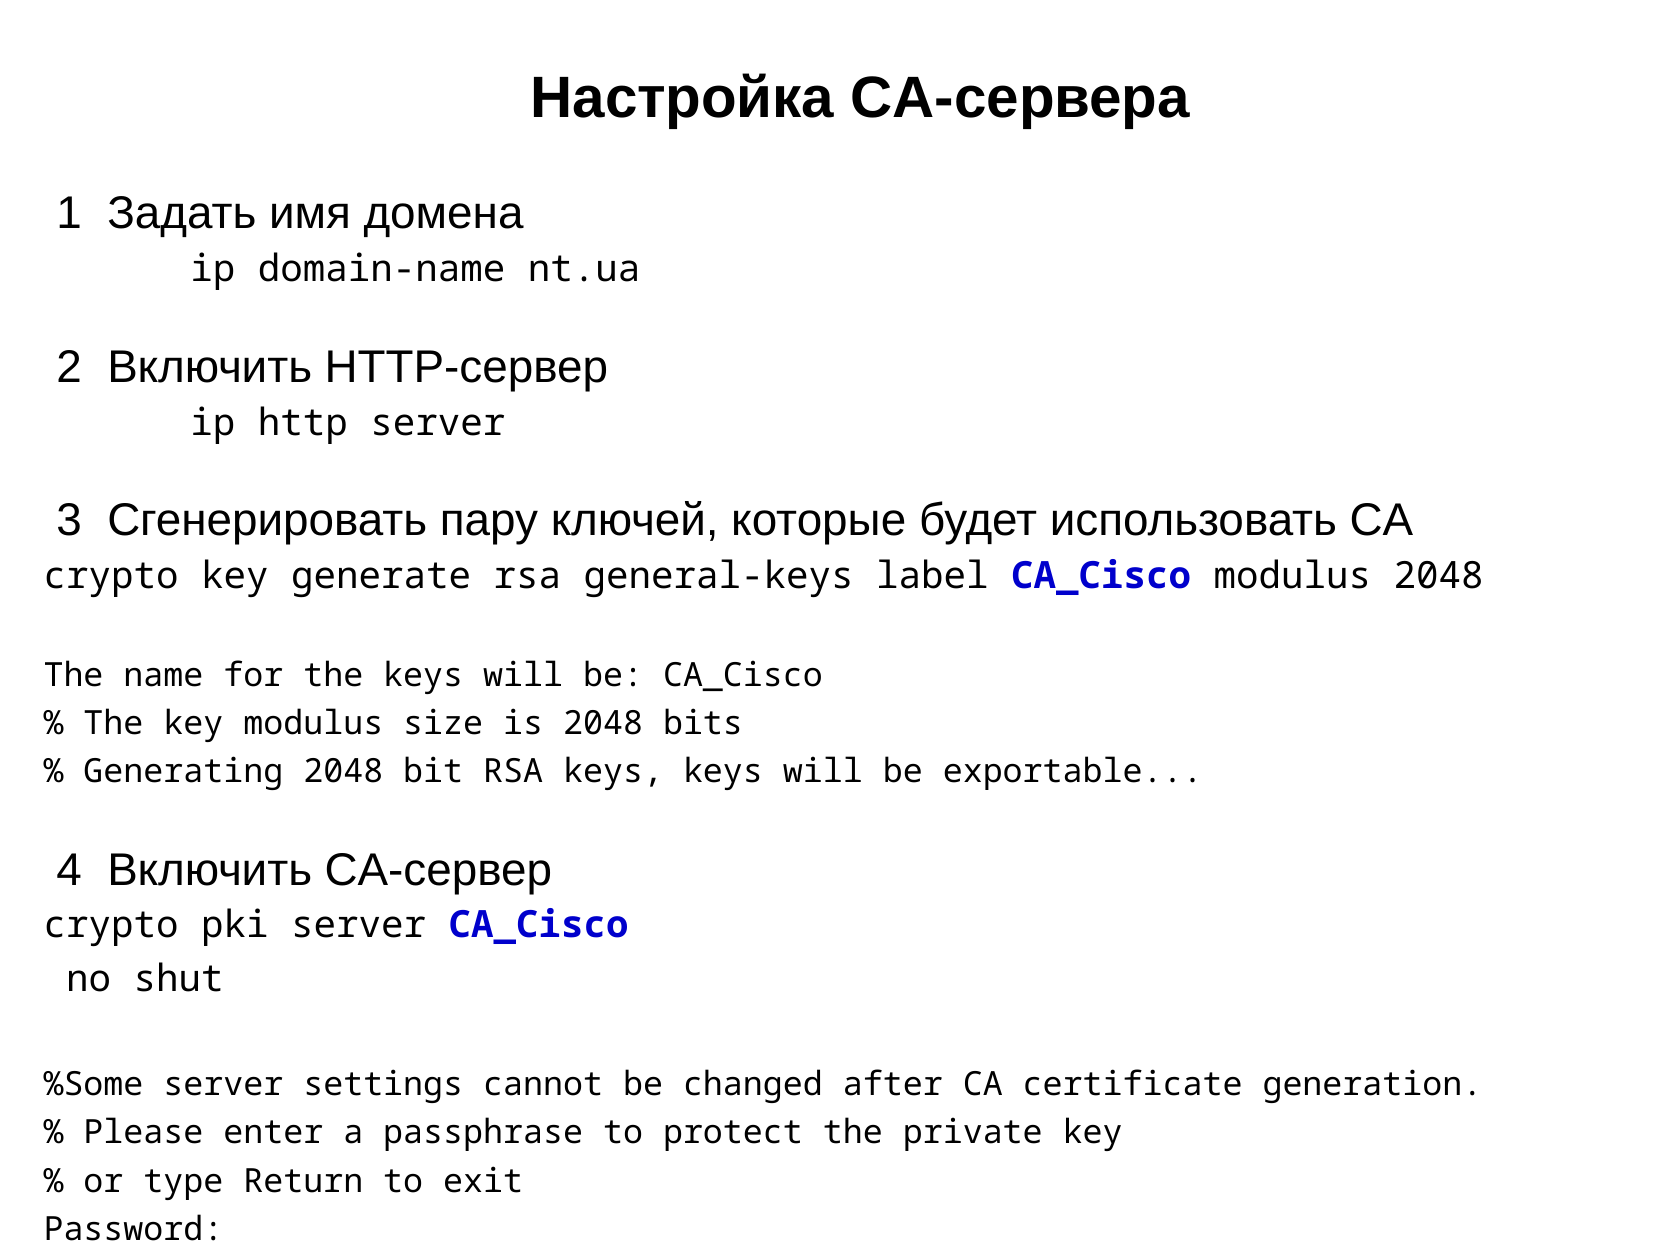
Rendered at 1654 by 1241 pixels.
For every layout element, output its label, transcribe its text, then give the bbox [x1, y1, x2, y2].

text_box Настройка CA-сервера [123, 41, 1597, 137]
list 1 Задать имя домена ip domain-name nt.ua 2 Включить HTTP-сервер ip http server 3 Сгенерировать пару ключей, которые будет использовать CA crypto key generate rsa general-keys label CA_Cisco modulus 2048 The name for the keys will be: CA_Cisco % The key modulus size is 2048 bits % Generating 2048 bit RSA keys, keys will be exportable... 4 Включить CA-сервер crypto pki server CA_Cisco no shut %Some server settings cannot be changed after CA certificate generation. % Please enter a passphrase to protect the private key % or type Return to exit Password: Re-enter password: % Exporting Certificate Server signing certificate and keys... % Certificate Server enabled. *May 15 07:57:43.707: %PKI-6-CS_ENABLED: Certificate server now enabled. [37, 187, 1613, 1241]
